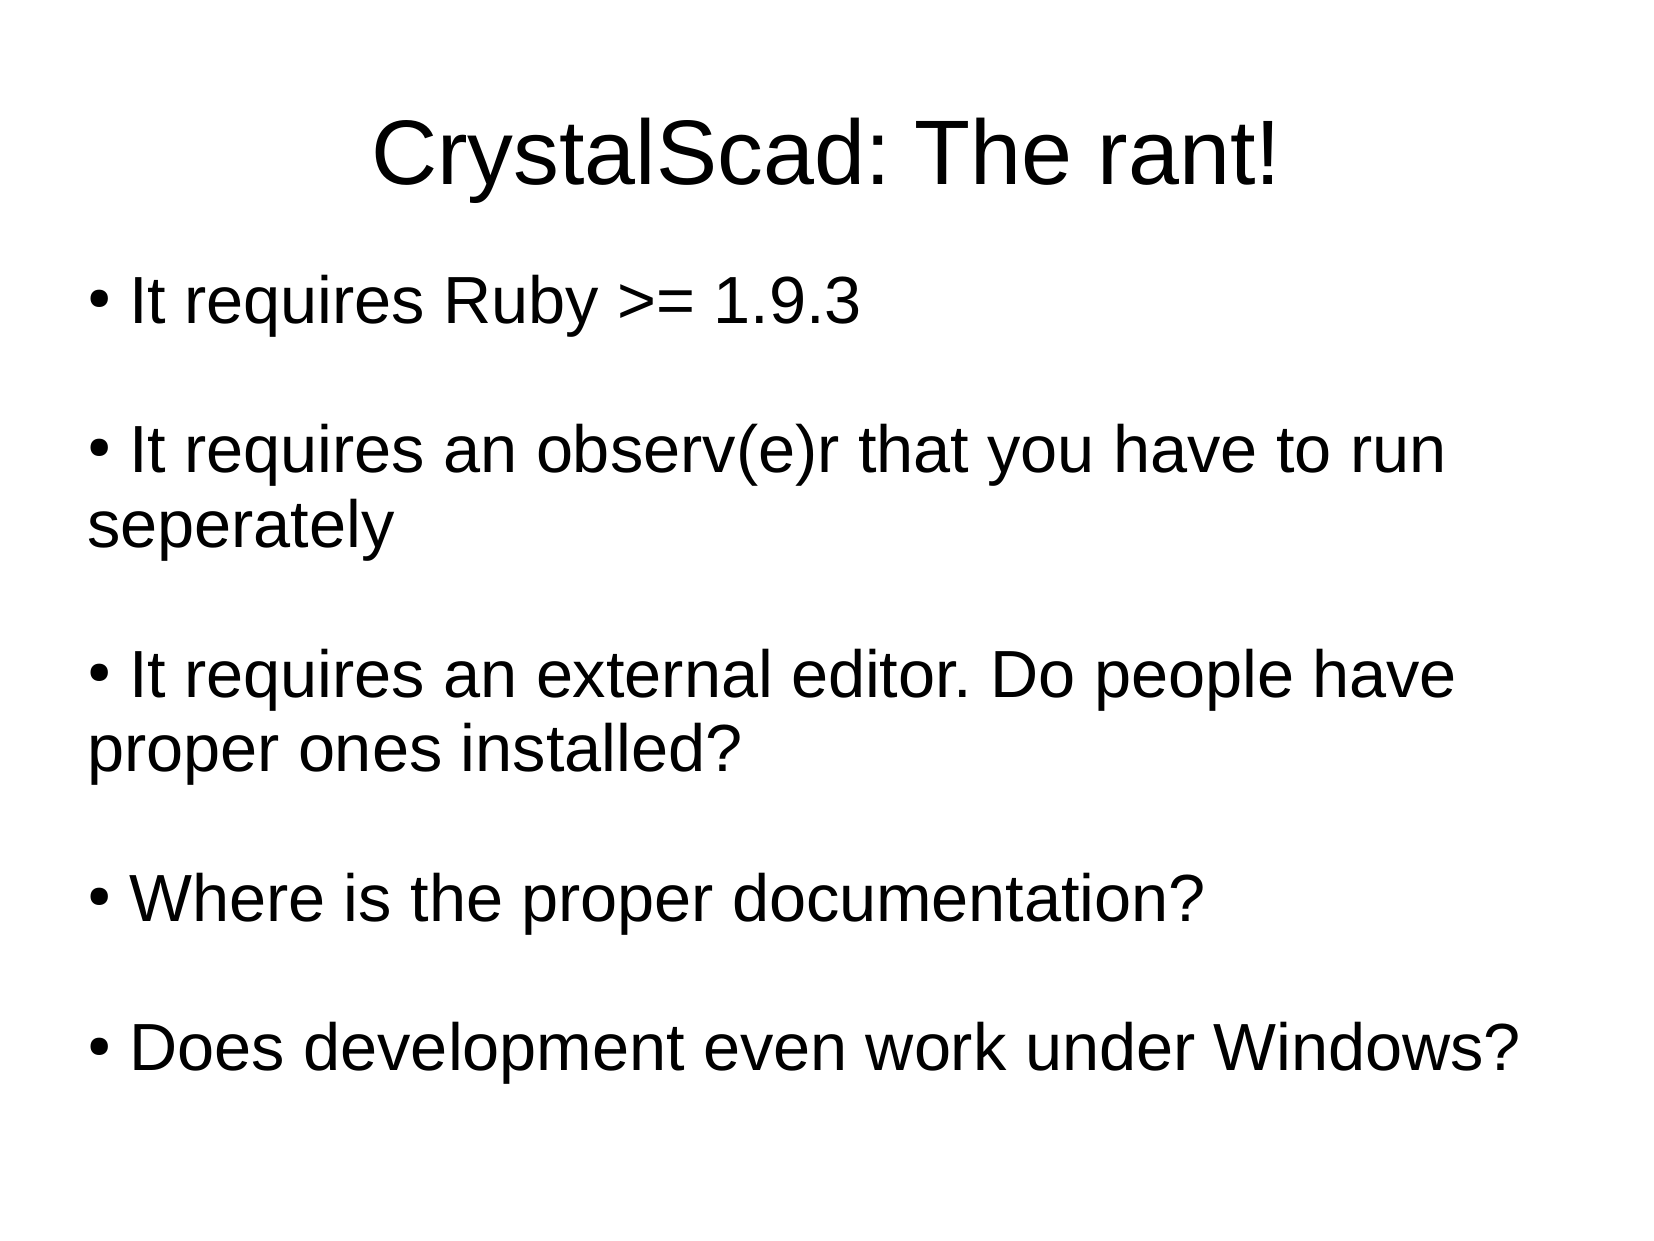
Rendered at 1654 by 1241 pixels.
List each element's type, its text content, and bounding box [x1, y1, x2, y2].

subtitle It requires Ruby >= 1.9.3 It requires an observ(e)r that you have to run seperately It requires an external editor. Do people have proper ones installed? Where is the proper documentation? Does development even work under Windows? [87, 262, 1576, 1241]
title CrystalScad: The rant! [82, 49, 1571, 257]
